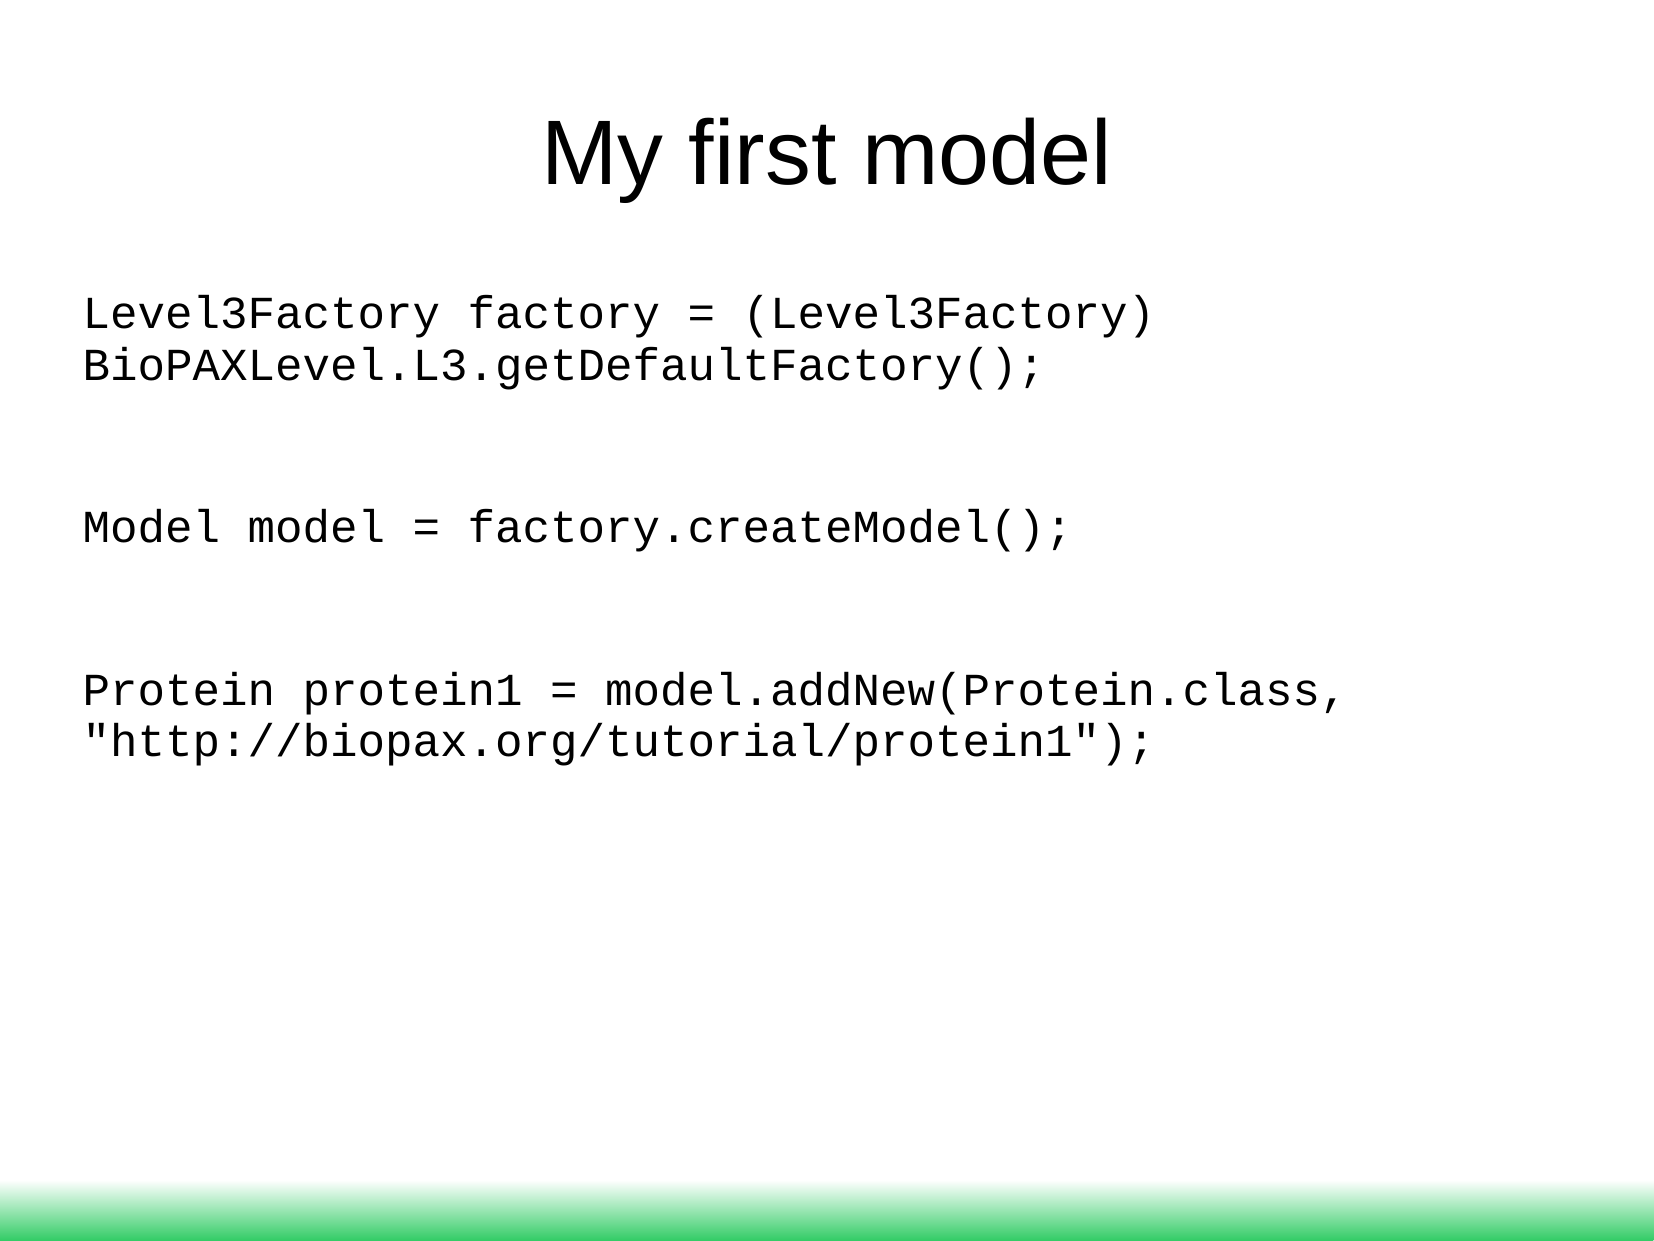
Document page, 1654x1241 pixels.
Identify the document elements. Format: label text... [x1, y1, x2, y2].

list Level3Factory factory = (Level3Factory) BioPAXLevel.L3.getDefaultFactory(); Model model = factory.createModel(); Protein protein1 = model.addNew(Protein.class, "http://biopax.org/tutorial/protein1"); [82, 290, 1571, 1109]
title My first model [82, 49, 1571, 257]
